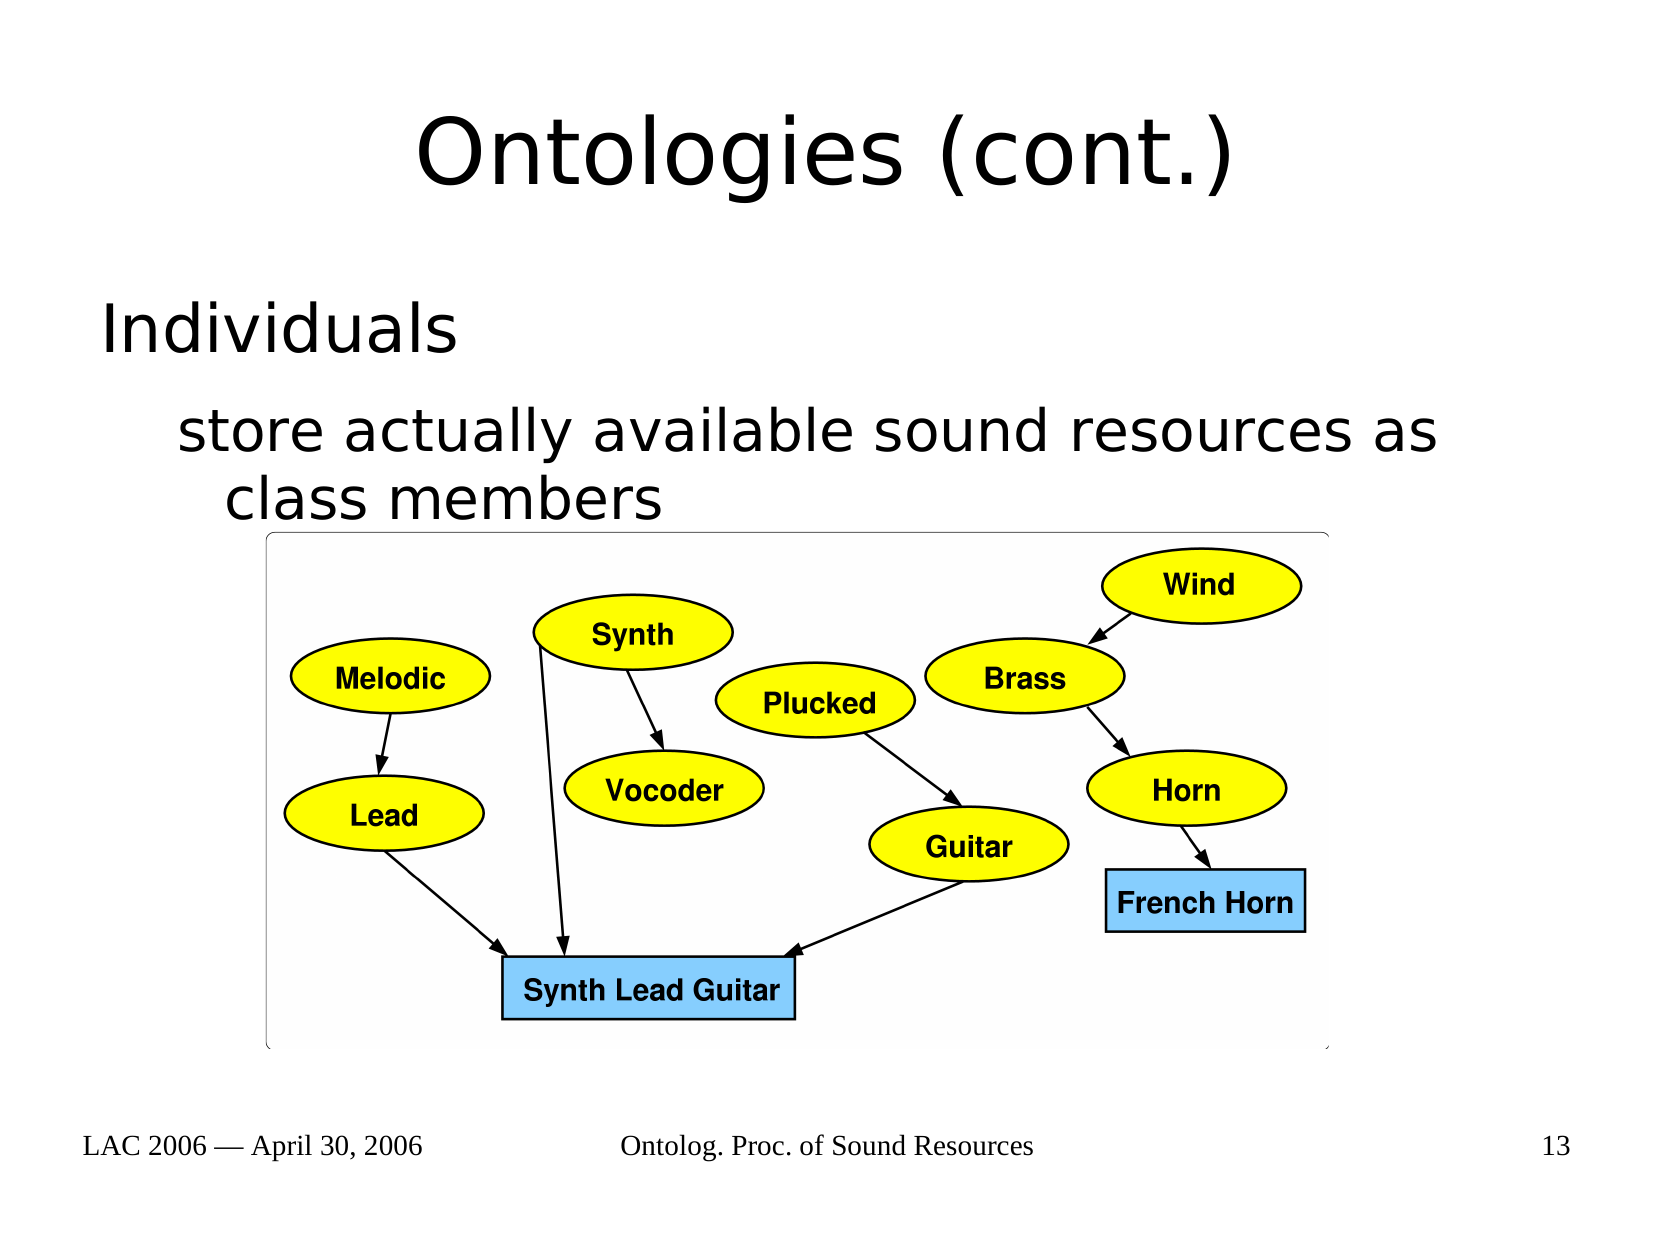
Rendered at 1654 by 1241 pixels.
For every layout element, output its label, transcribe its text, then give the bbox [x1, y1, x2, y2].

list Individuals store actually available sound resources as class members [82, 290, 1571, 1109]
picture [265, 531, 1329, 1049]
title Ontologies (cont.) [82, 49, 1571, 257]
